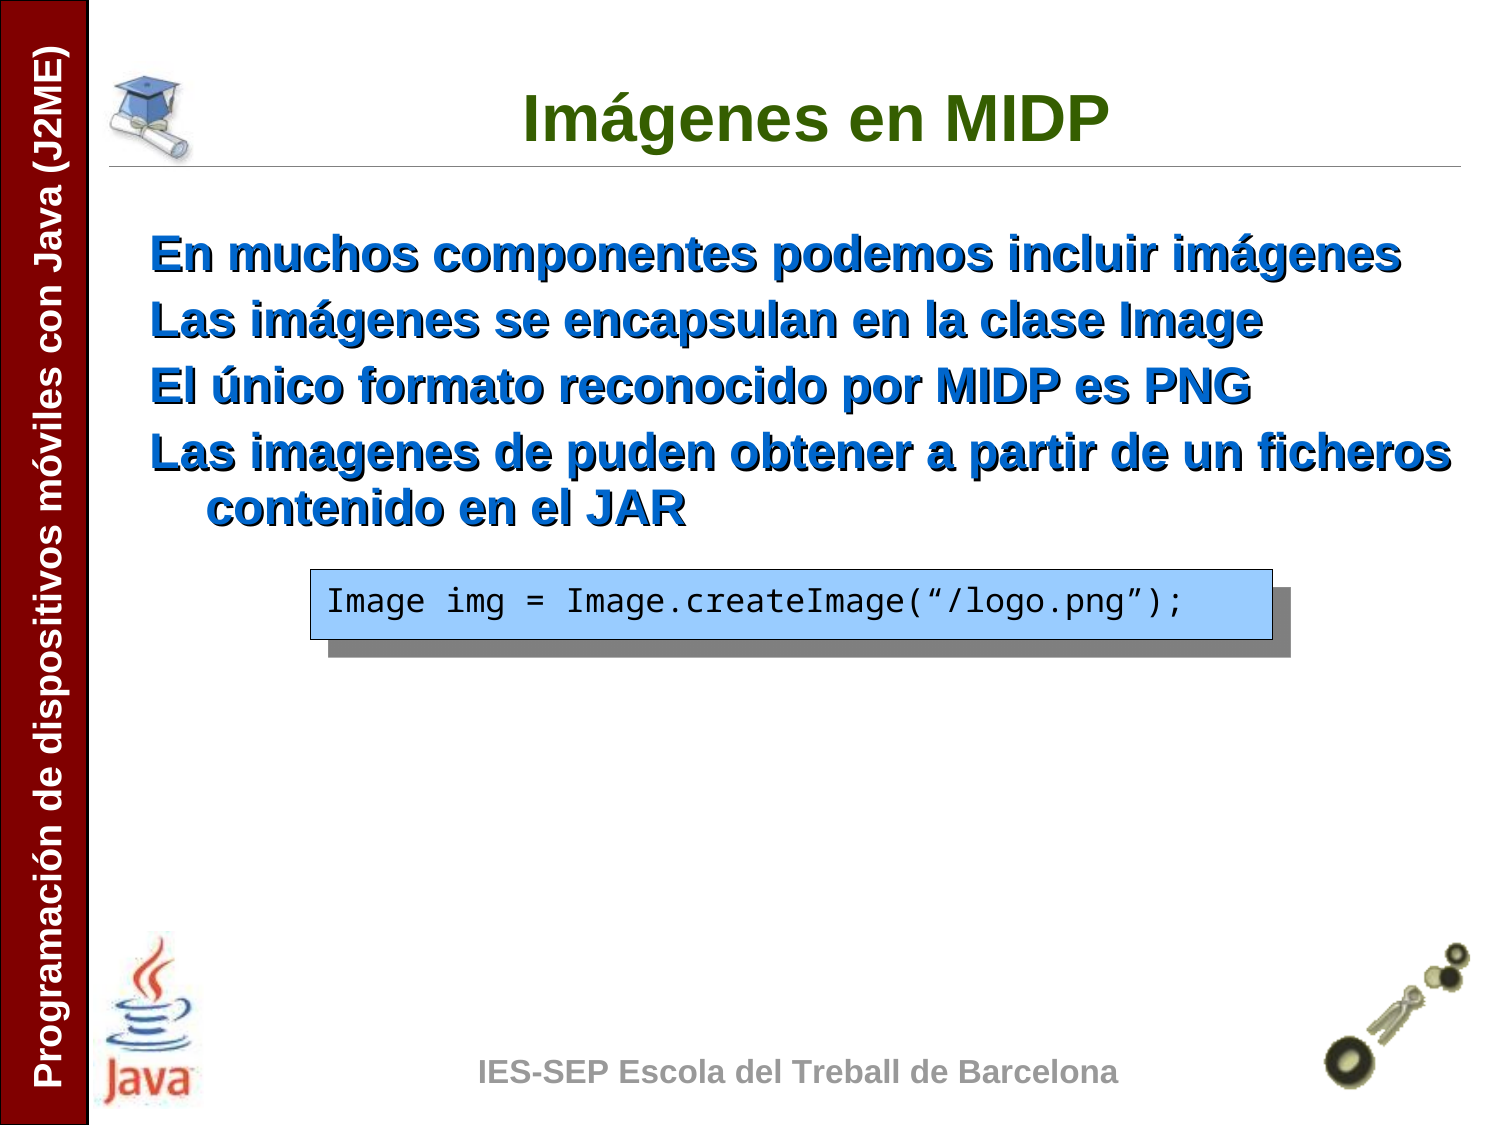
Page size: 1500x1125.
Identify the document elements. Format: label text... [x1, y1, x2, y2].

picture [93, 931, 204, 1109]
text_box Image img = Image.createImage(“/logo.png”); [310, 569, 1273, 640]
title Imágenes en MIDP [211, 75, 1424, 163]
picture [93, 61, 206, 174]
picture [1322, 988, 1471, 1094]
list En muchos componentes podemos incluir imágenes Las imágenes se encapsulan en la clase Image El único formato reconocido por MIDP es PNG Las imagenes de puden obtener a partir de un ficheros contenido en el JAR [149, 224, 1473, 988]
